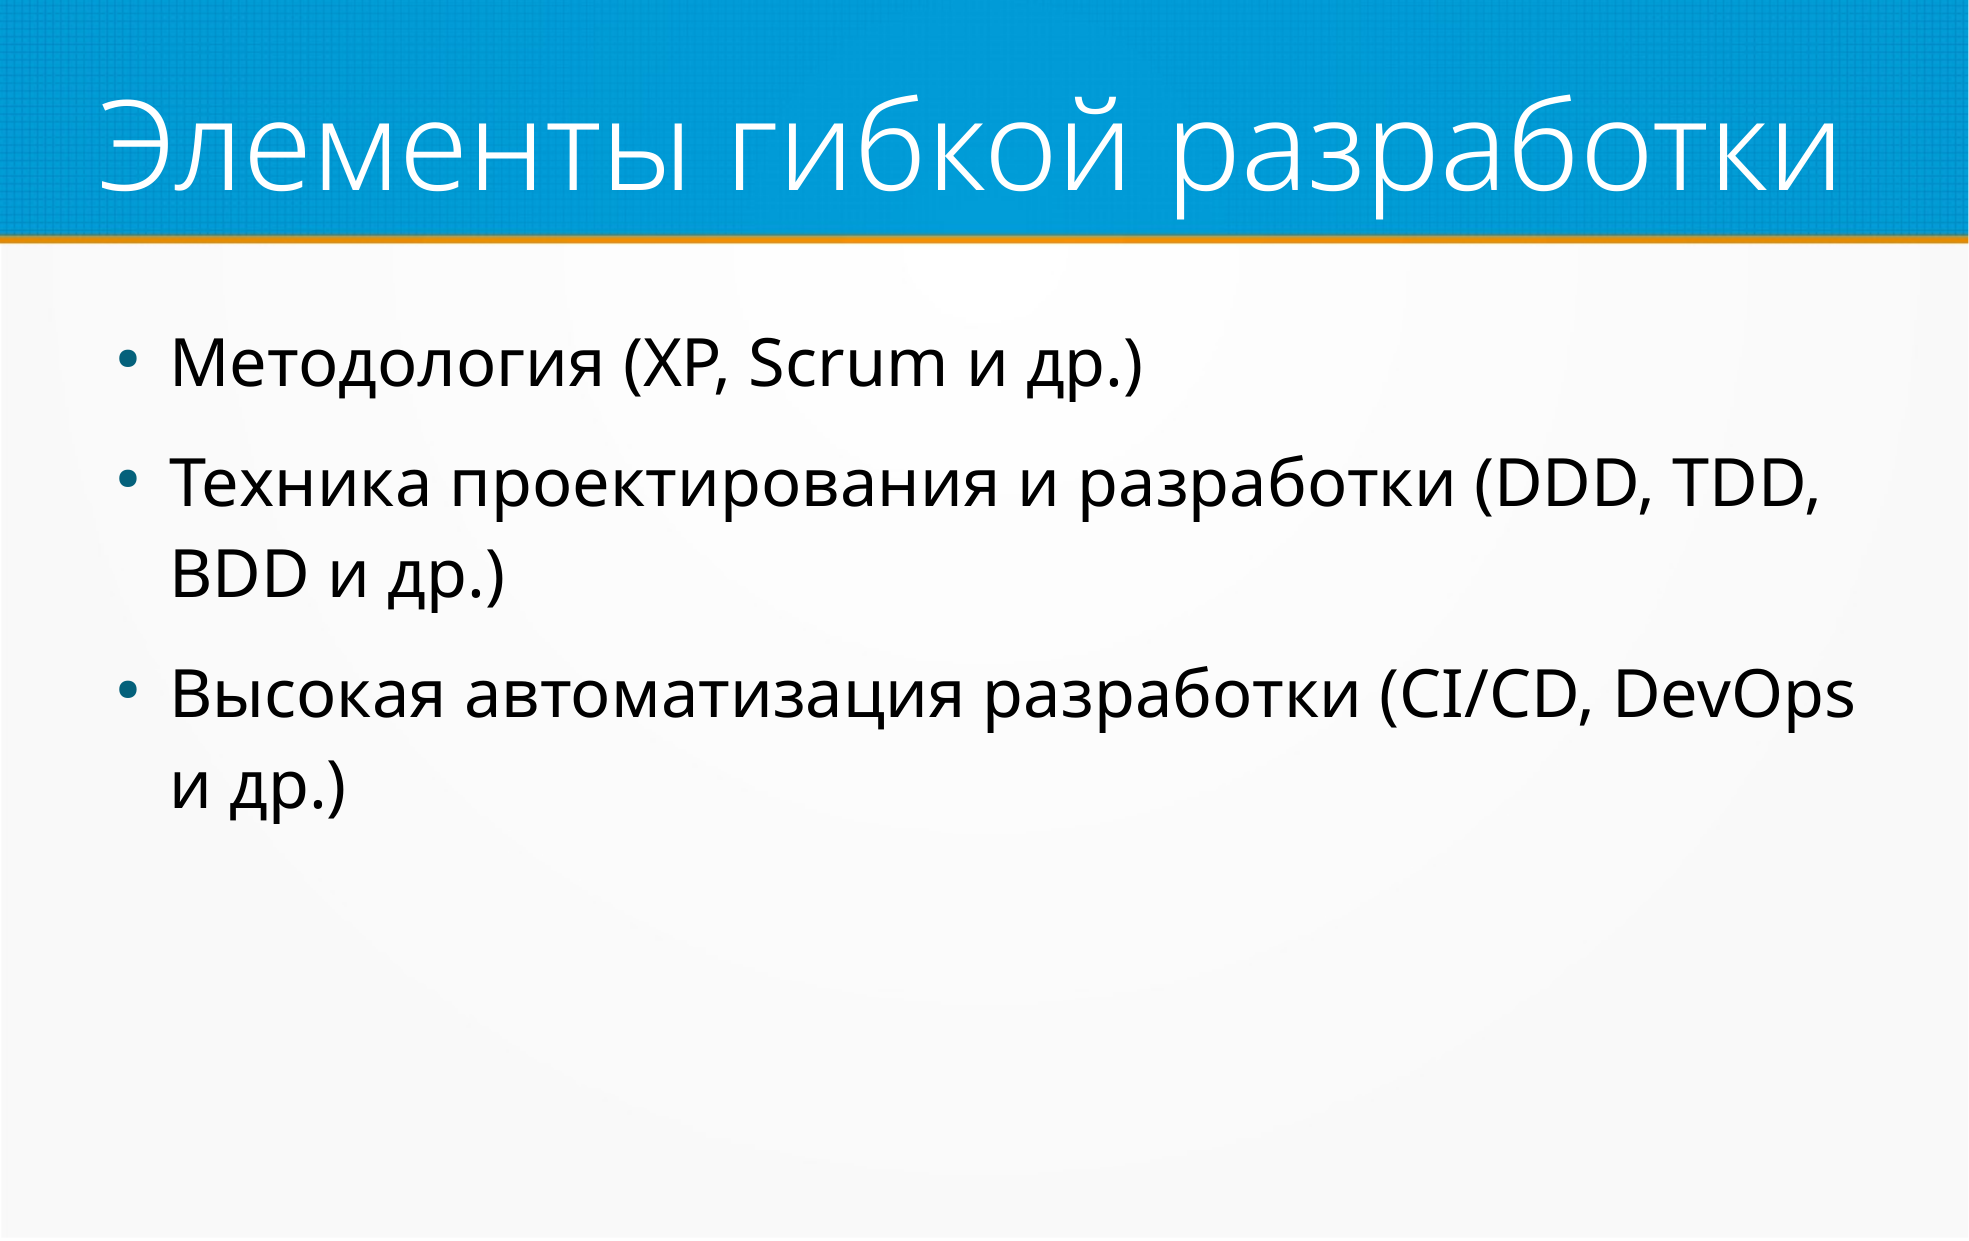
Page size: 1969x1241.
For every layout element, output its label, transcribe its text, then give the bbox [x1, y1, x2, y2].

picture [0, 233, 1969, 1241]
title Элементы гибкой разработки [98, 19, 1870, 227]
list Методология (XP, Scrum и др.) Техника проектирования и разработки (DDD, TDD, BDD и др.) Высокая автоматизация разработки (CI/CD, DevOps и др.) [98, 315, 1861, 1081]
